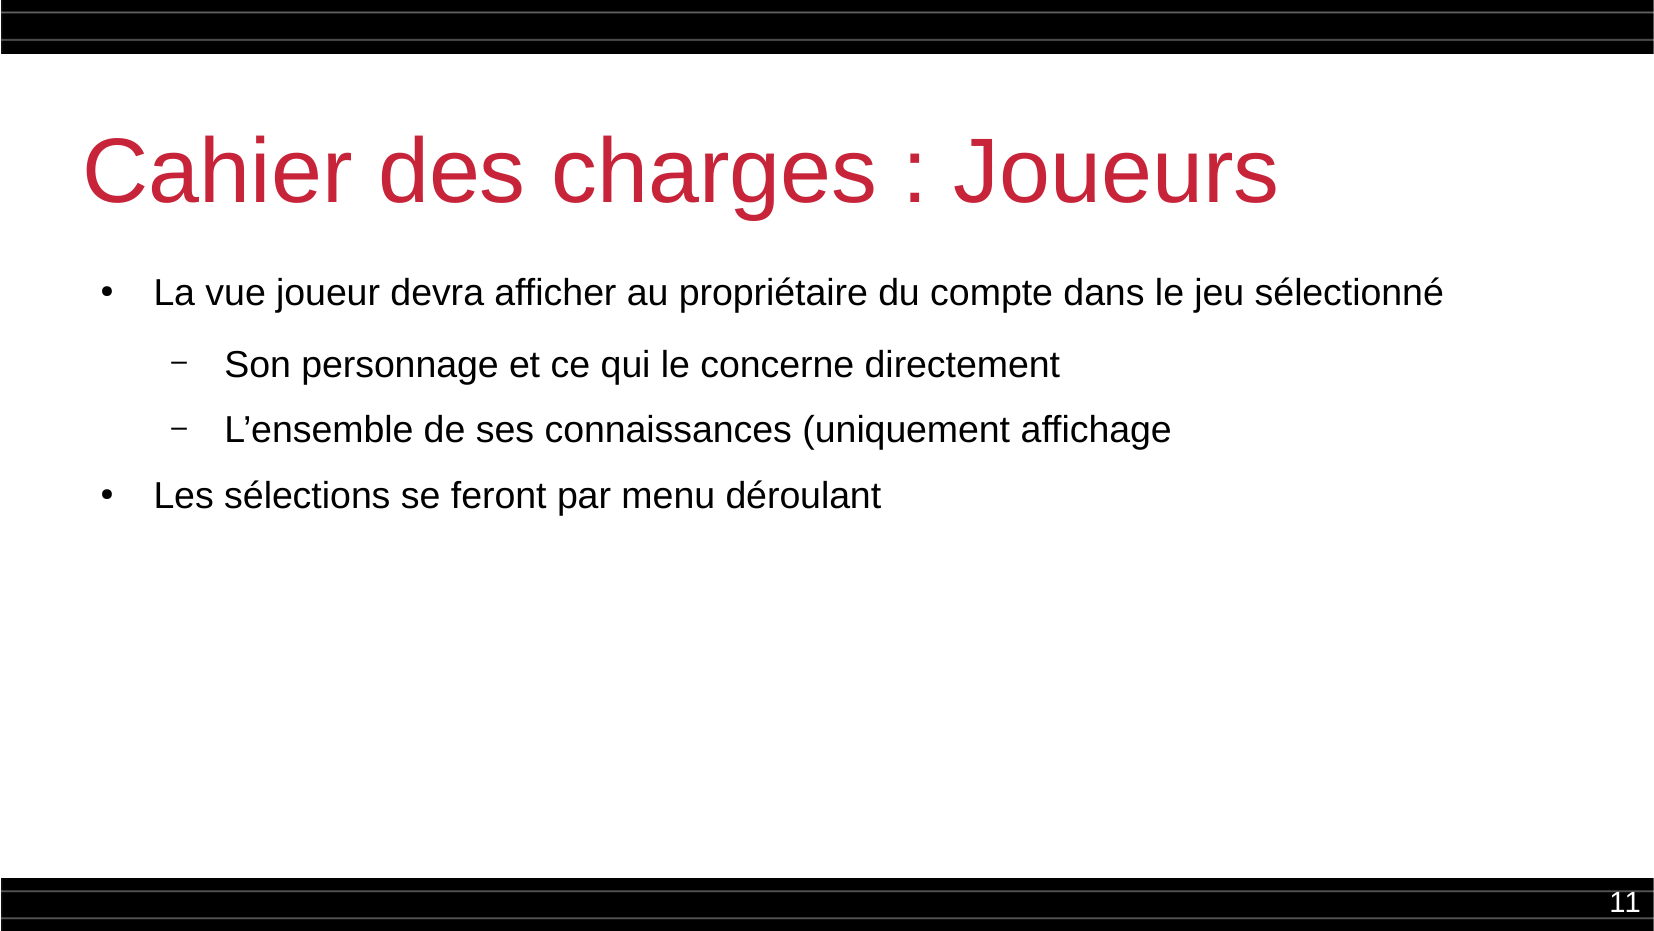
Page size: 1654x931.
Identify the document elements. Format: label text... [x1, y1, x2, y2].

picture [1, 0, 1654, 54]
title Cahier des charges : Joueurs [82, 92, 1571, 249]
list La vue joueur devra afficher au propriétaire du compte dans le jeu sélectionné Son personnage et ce qui le concerne directement L’ensemble de ses connaissances (uniquement affichage Les sélections se feront par menu déroulant [82, 271, 1571, 851]
picture [1, 878, 1654, 931]
